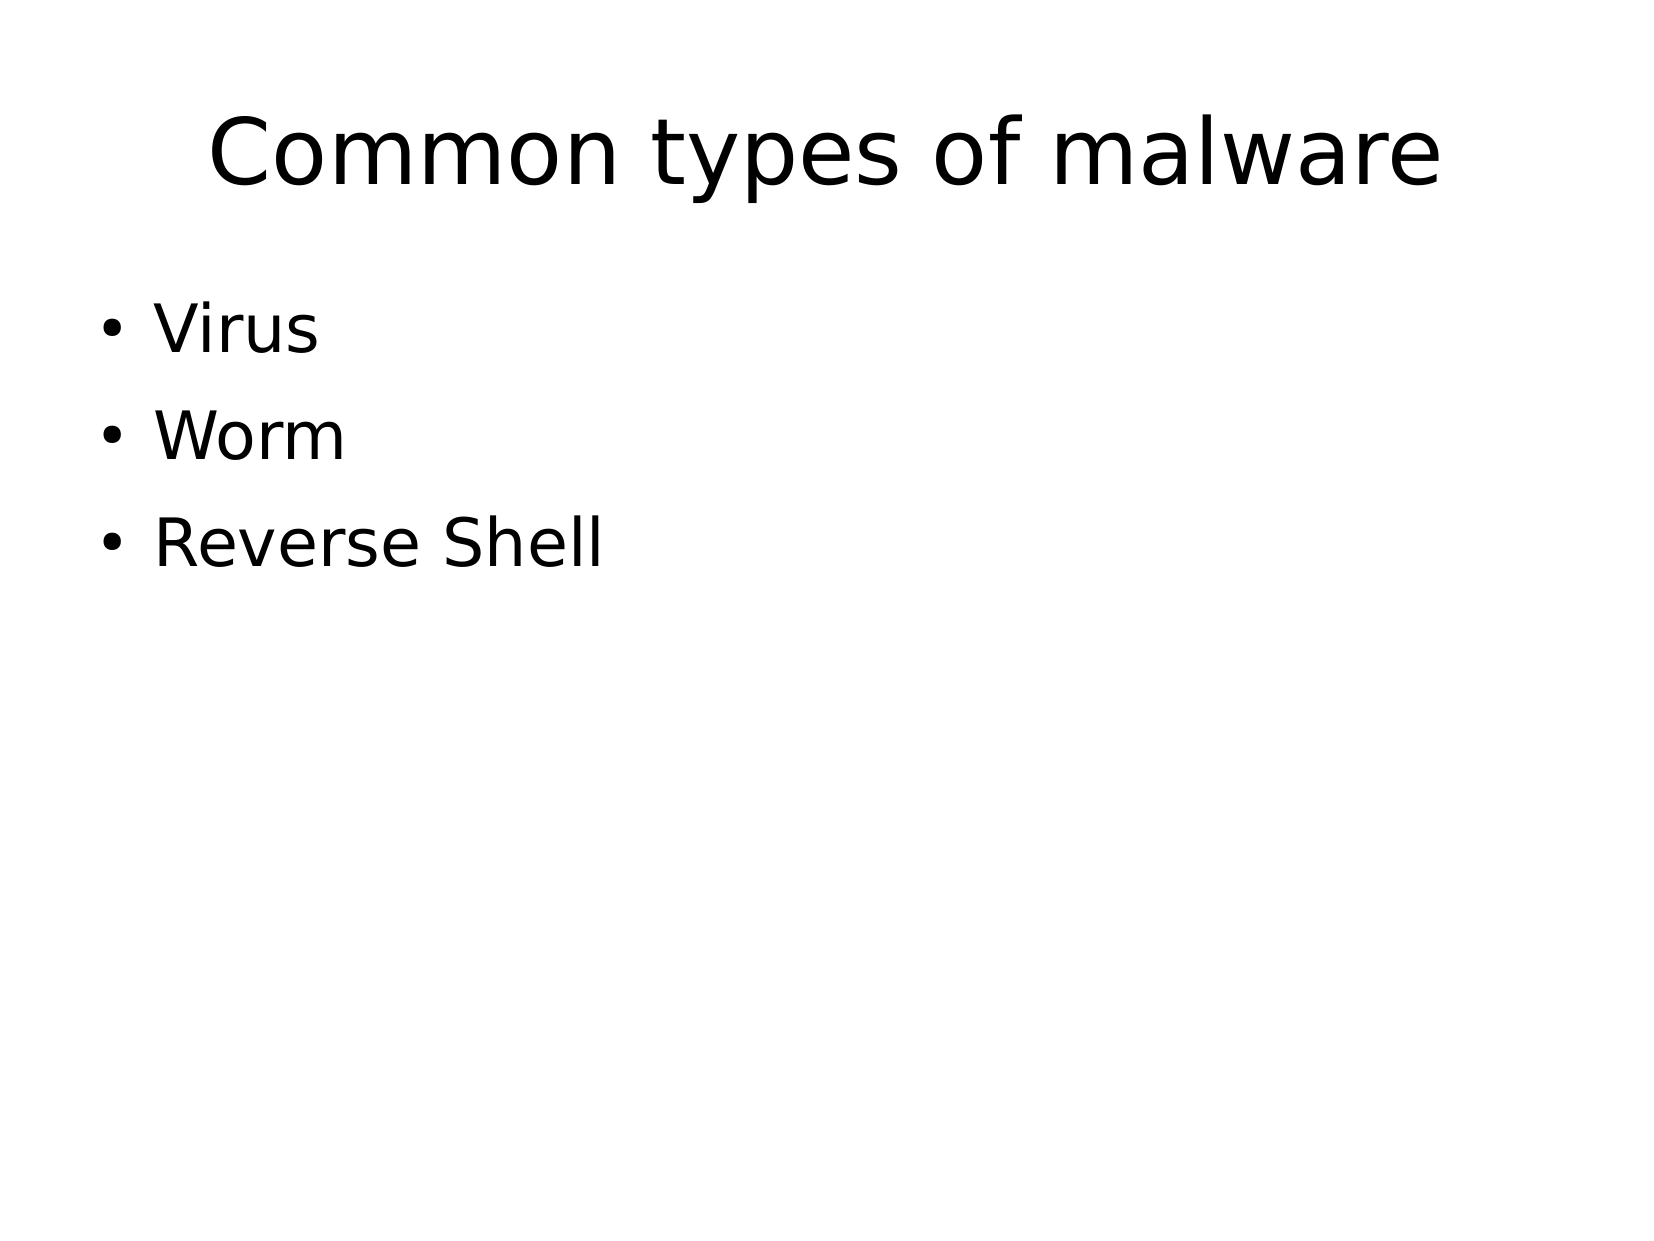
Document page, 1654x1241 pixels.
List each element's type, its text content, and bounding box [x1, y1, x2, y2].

title Common types of malware [82, 49, 1571, 257]
list Virus Worm Reverse Shell [82, 290, 1571, 1010]
